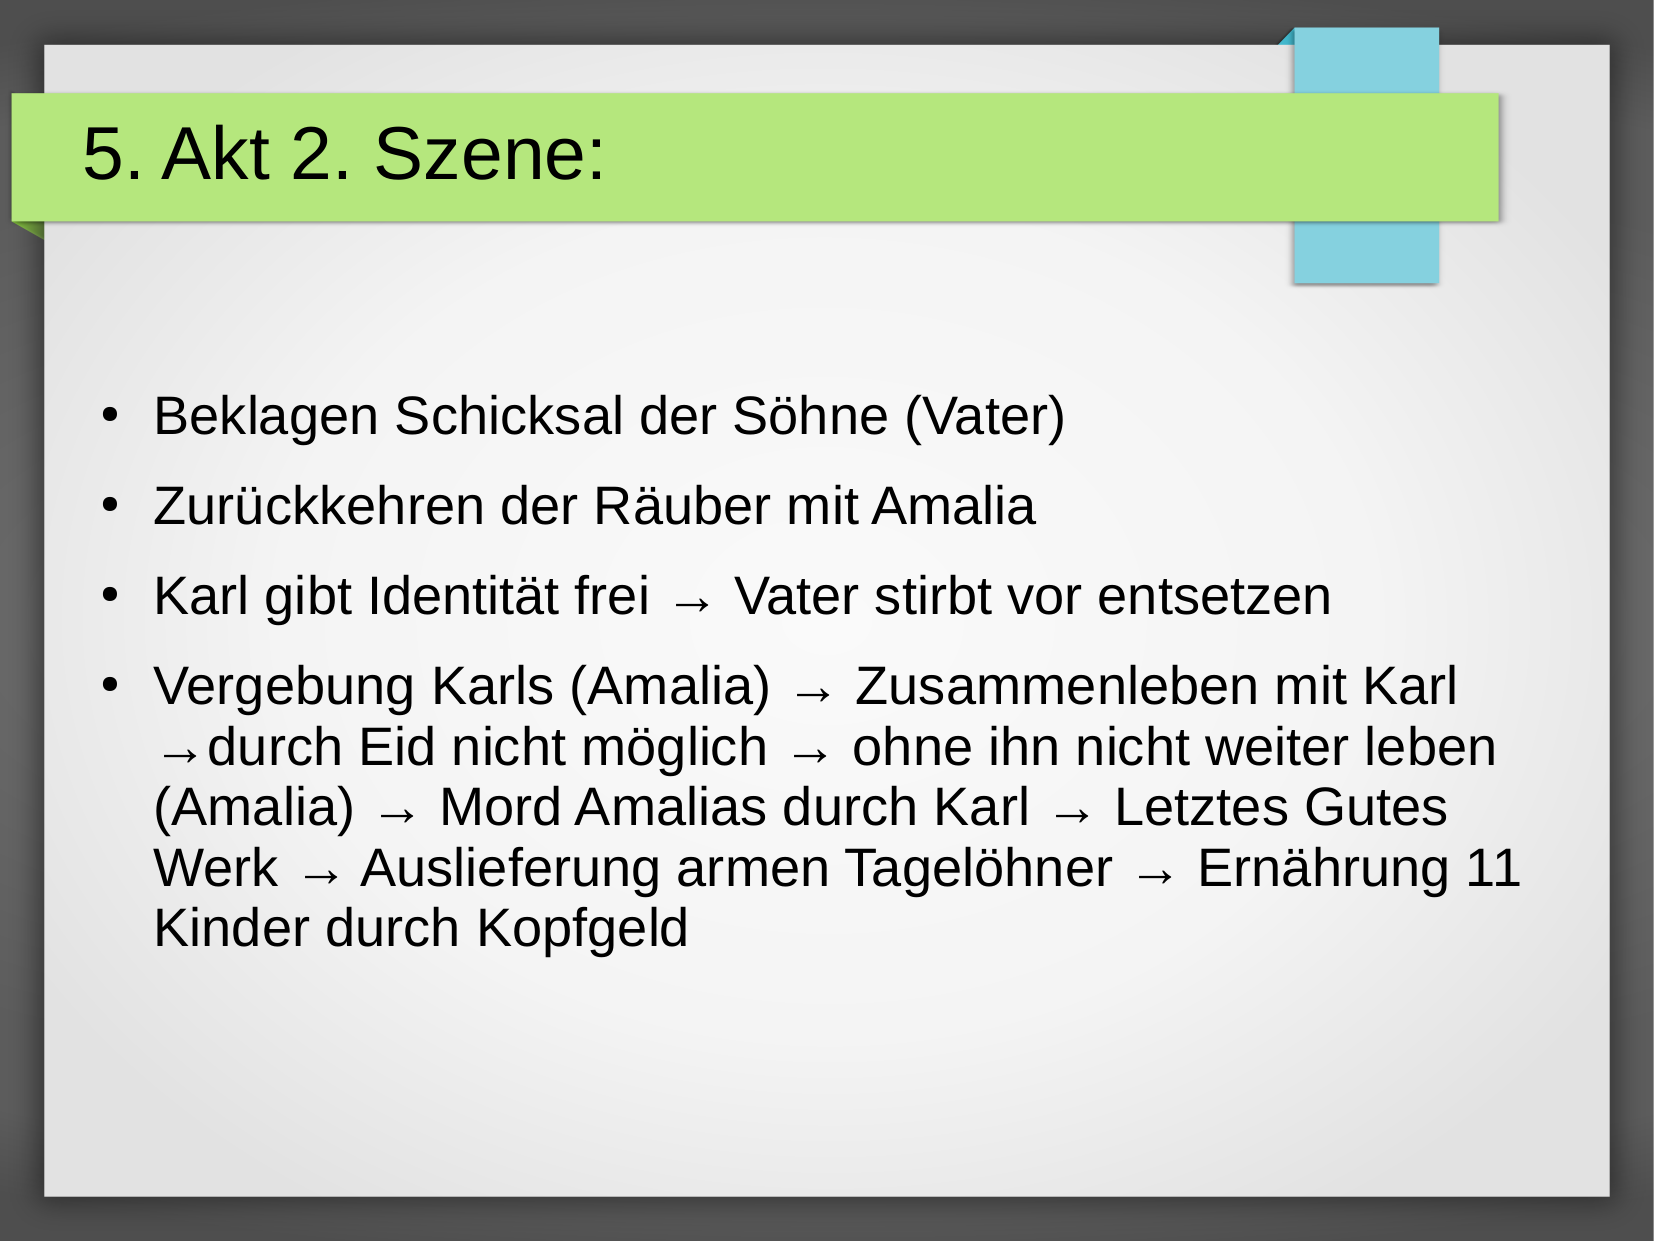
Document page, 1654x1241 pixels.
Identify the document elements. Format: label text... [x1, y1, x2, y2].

list Beklagen Schicksal der Söhne (Vater) Zurückkehren der Räuber mit Amalia Karl gibt Identität frei → Vater stirbt vor entsetzen Vergebung Karls (Amalia) → Zusammenleben mit Karl →durch Eid nicht möglich → ohne ihn nicht weiter leben (Amalia) → Mord Amalias durch Karl → Letztes Gutes Werk → Auslieferung armen Tagelöhner → Ernährung 11 Kinder durch Kopfgeld [82, 295, 1571, 1015]
picture [0, 0, 1654, 1241]
title 5. Akt 2. Szene: [82, 94, 1264, 213]
